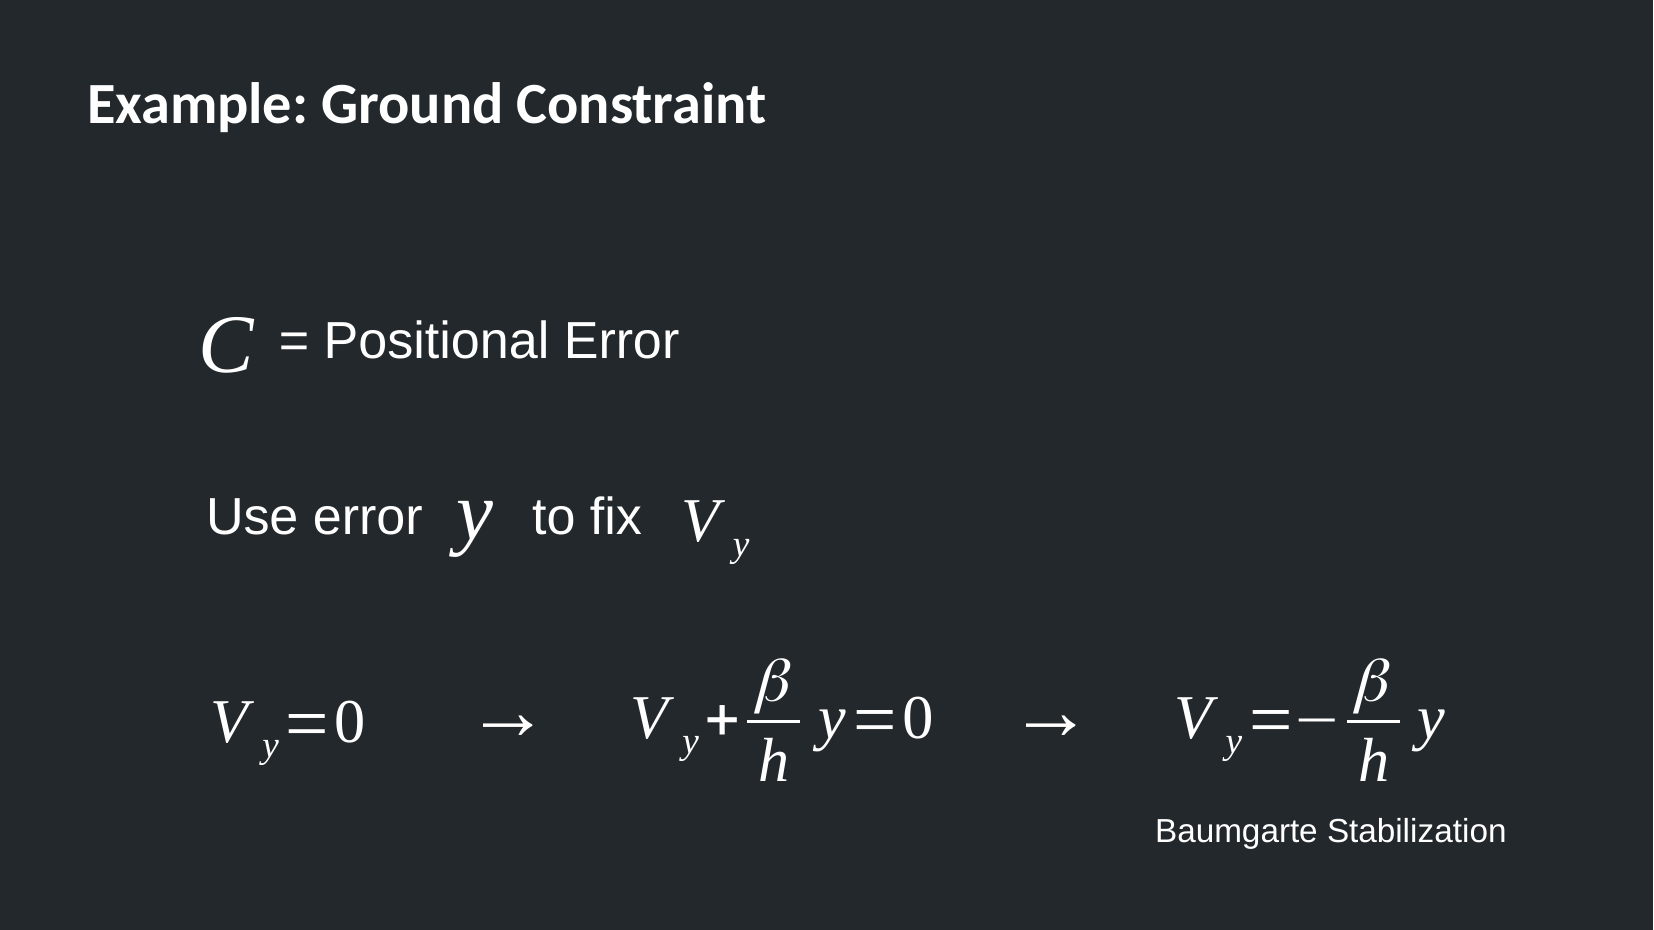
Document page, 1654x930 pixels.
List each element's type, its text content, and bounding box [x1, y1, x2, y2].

text_box Use error [191, 479, 456, 611]
chart [624, 655, 941, 796]
chart [204, 686, 373, 766]
chart [1167, 655, 1456, 768]
chart [439, 465, 504, 558]
text_box Baumgarte Stabilization [1140, 768, 1570, 858]
text_box to fix [517, 479, 657, 565]
text_box → [994, 657, 1108, 766]
chart [675, 485, 758, 565]
chart [192, 297, 265, 391]
text_box Example: Ground Constraint [72, 72, 1363, 221]
text_box = Positional Error [264, 303, 695, 388]
text_box → [451, 657, 565, 766]
